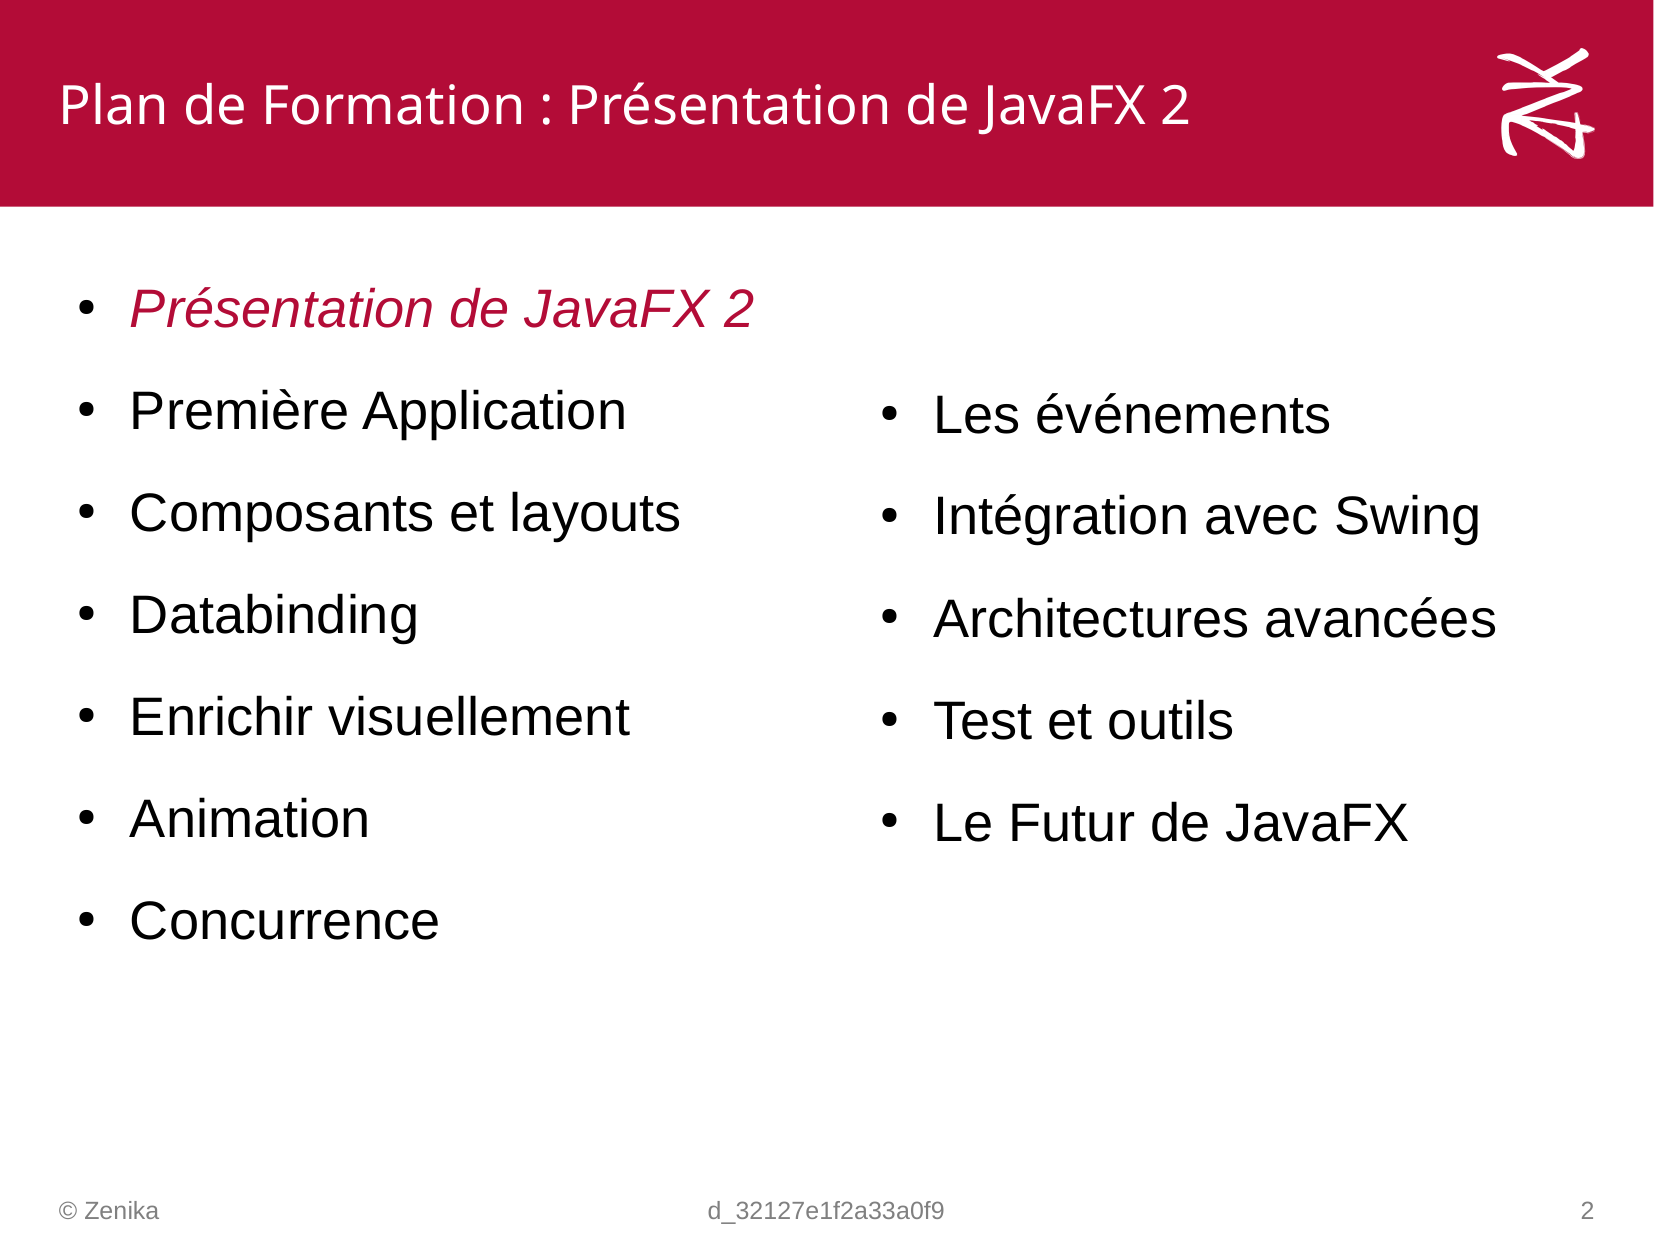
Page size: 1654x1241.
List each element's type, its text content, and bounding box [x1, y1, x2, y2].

title Plan de Formation : Présentation de JavaFX 2 [59, 29, 1595, 178]
list Les événements Intégration avec Swing Architectures avancées Test et outils Le Futur de JavaFX [862, 353, 1629, 1072]
list Présentation de JavaFX 2 Première Application Composants et layouts Databinding Enrichir visuellement Animation Concurrence [59, 248, 826, 981]
